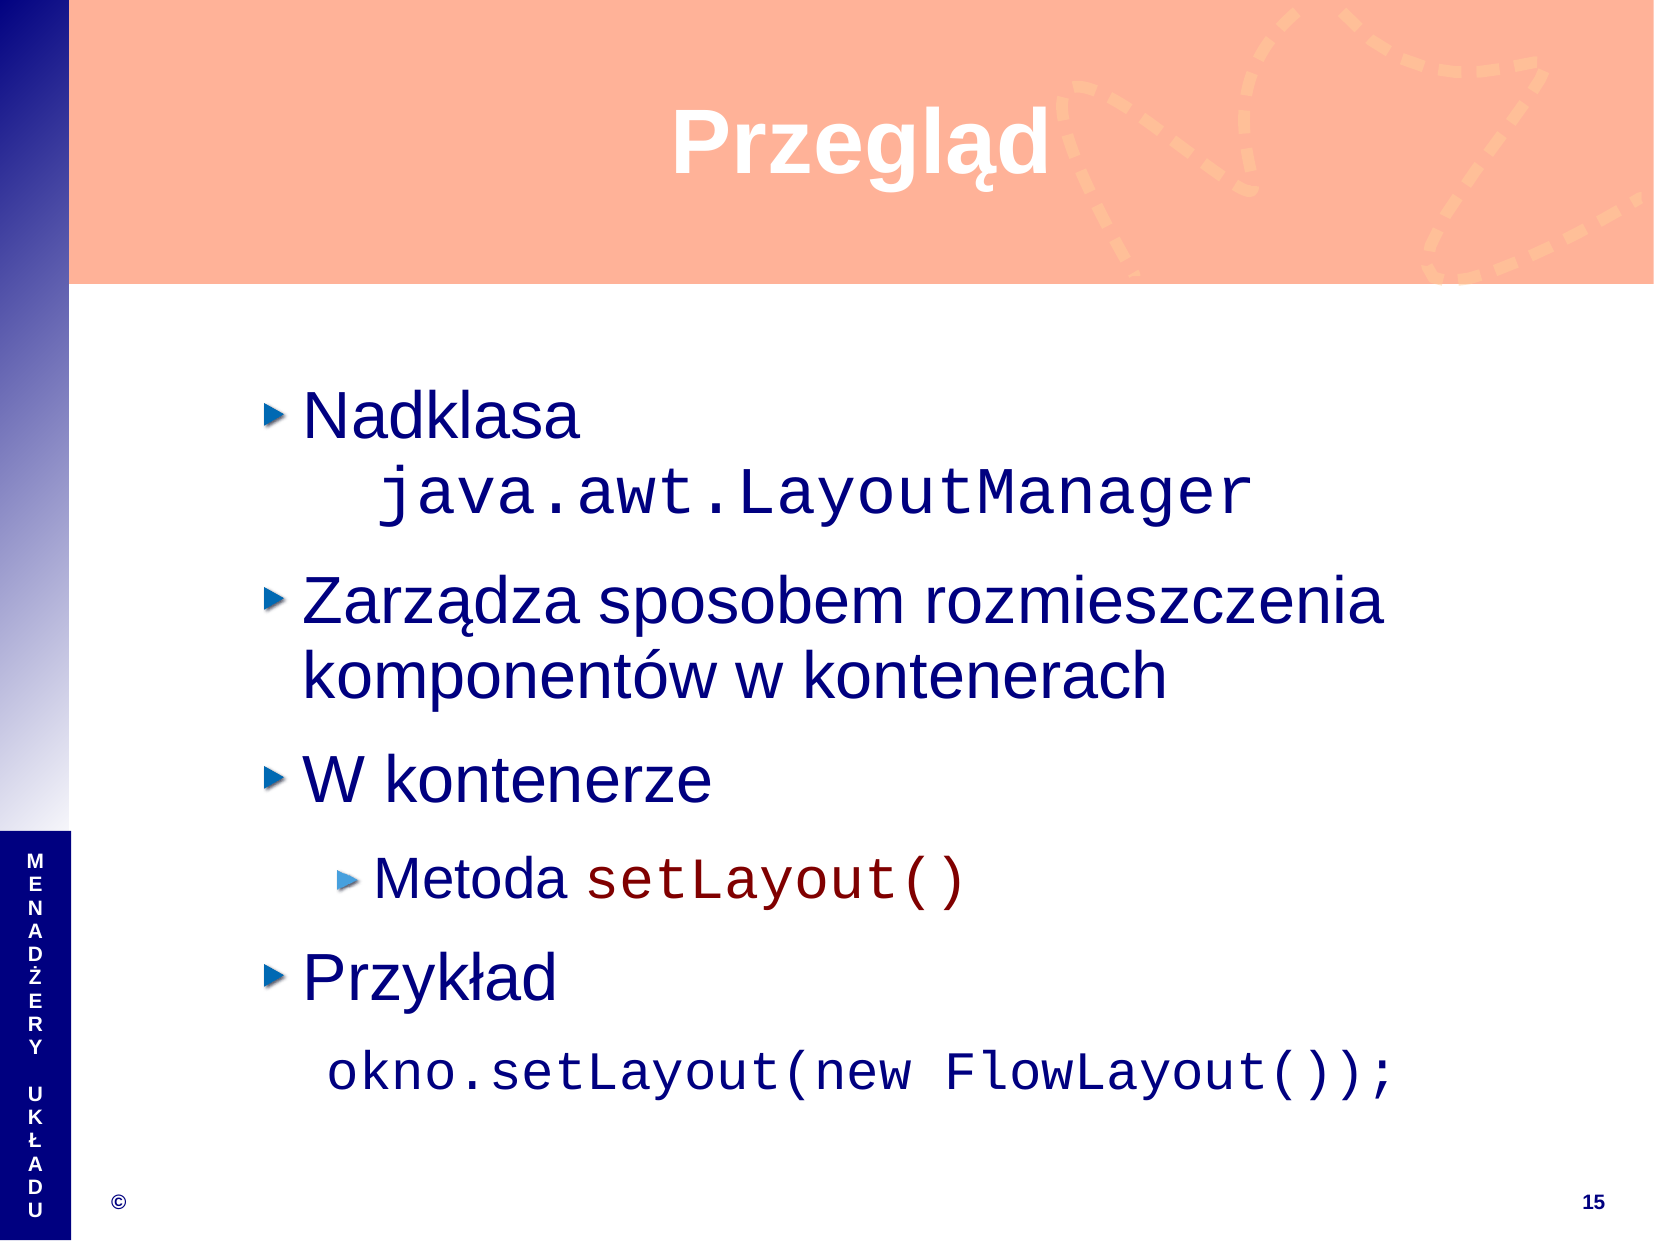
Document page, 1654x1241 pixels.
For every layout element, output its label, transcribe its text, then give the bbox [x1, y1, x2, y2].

text_box M E N A D Ż E R Y U K Ł A D U [0, 830, 71, 1241]
list Nadklasa java.awt.LayoutManager Zarządza sposobem rozmieszczenia komponentów w kontenerach W kontenerze Metoda setLayout() Przykład okno.setLayout(new FlowLayout()); [232, 378, 1494, 1100]
title Przegląd [70, 37, 1654, 246]
